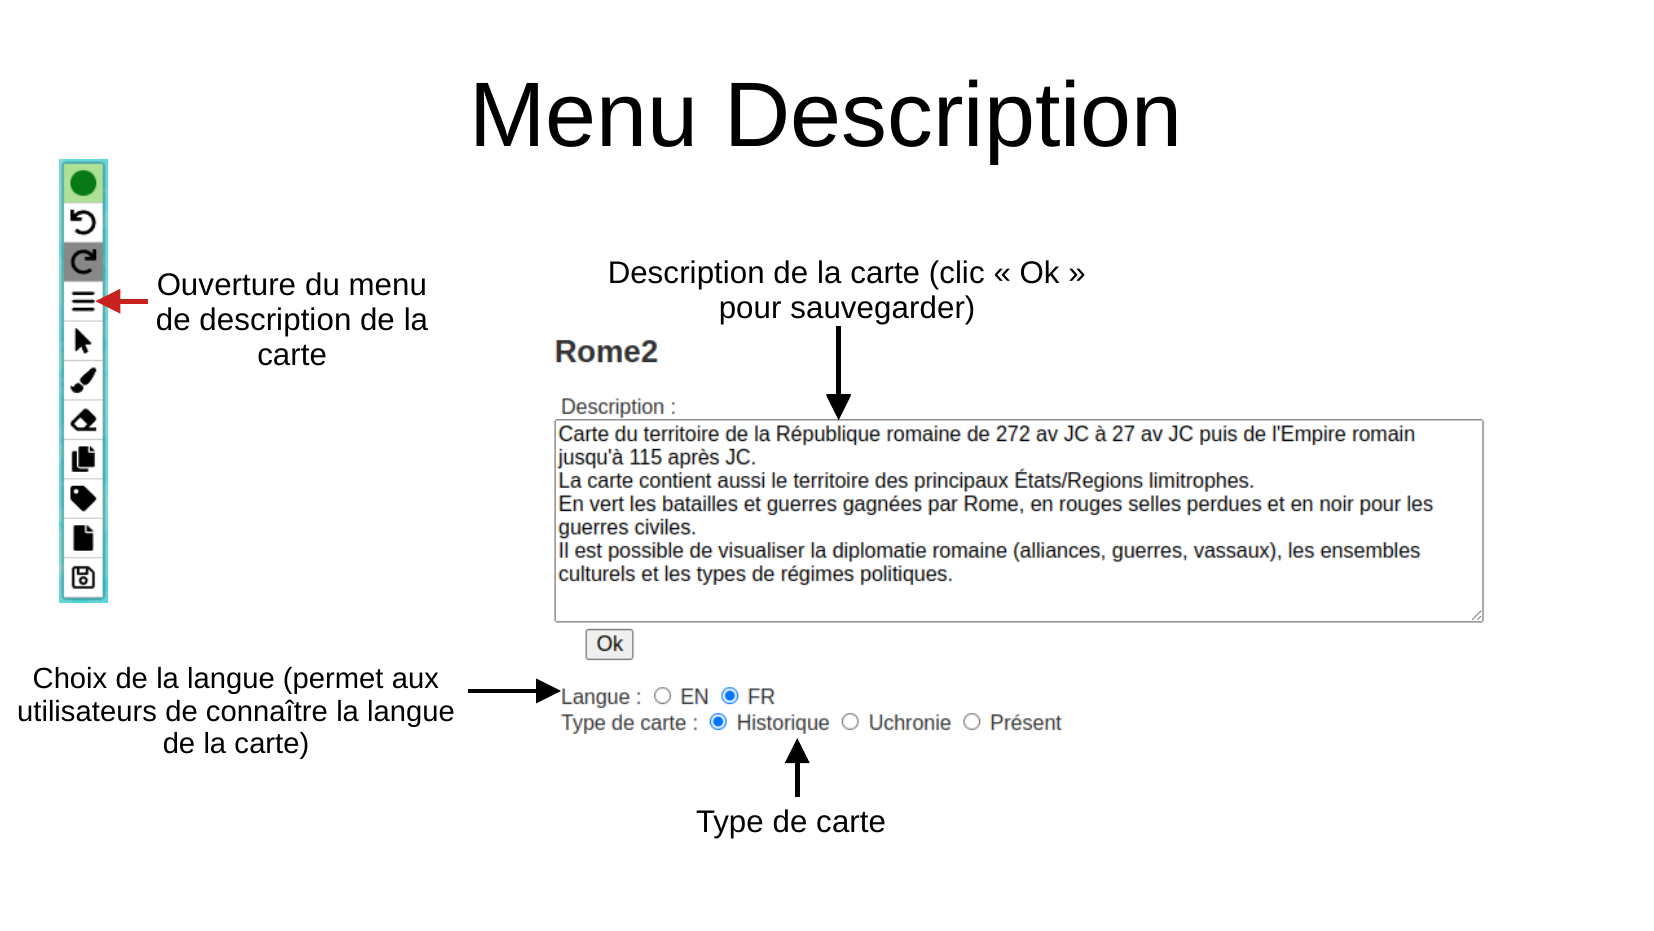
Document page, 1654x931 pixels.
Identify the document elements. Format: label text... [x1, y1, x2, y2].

text_box Choix de la langue (permet aux utilisateurs de connaître la langue de la carte) [0, 654, 473, 768]
text_box Ouverture du menu de description de la carte [129, 259, 455, 384]
picture [543, 326, 1489, 756]
text_box Description de la carte (clic « Ok » pour sauvegarder) [566, 248, 1128, 333]
text_box Type de carte [543, 797, 1040, 857]
title Menu Description [82, 37, 1571, 193]
picture [59, 159, 108, 603]
